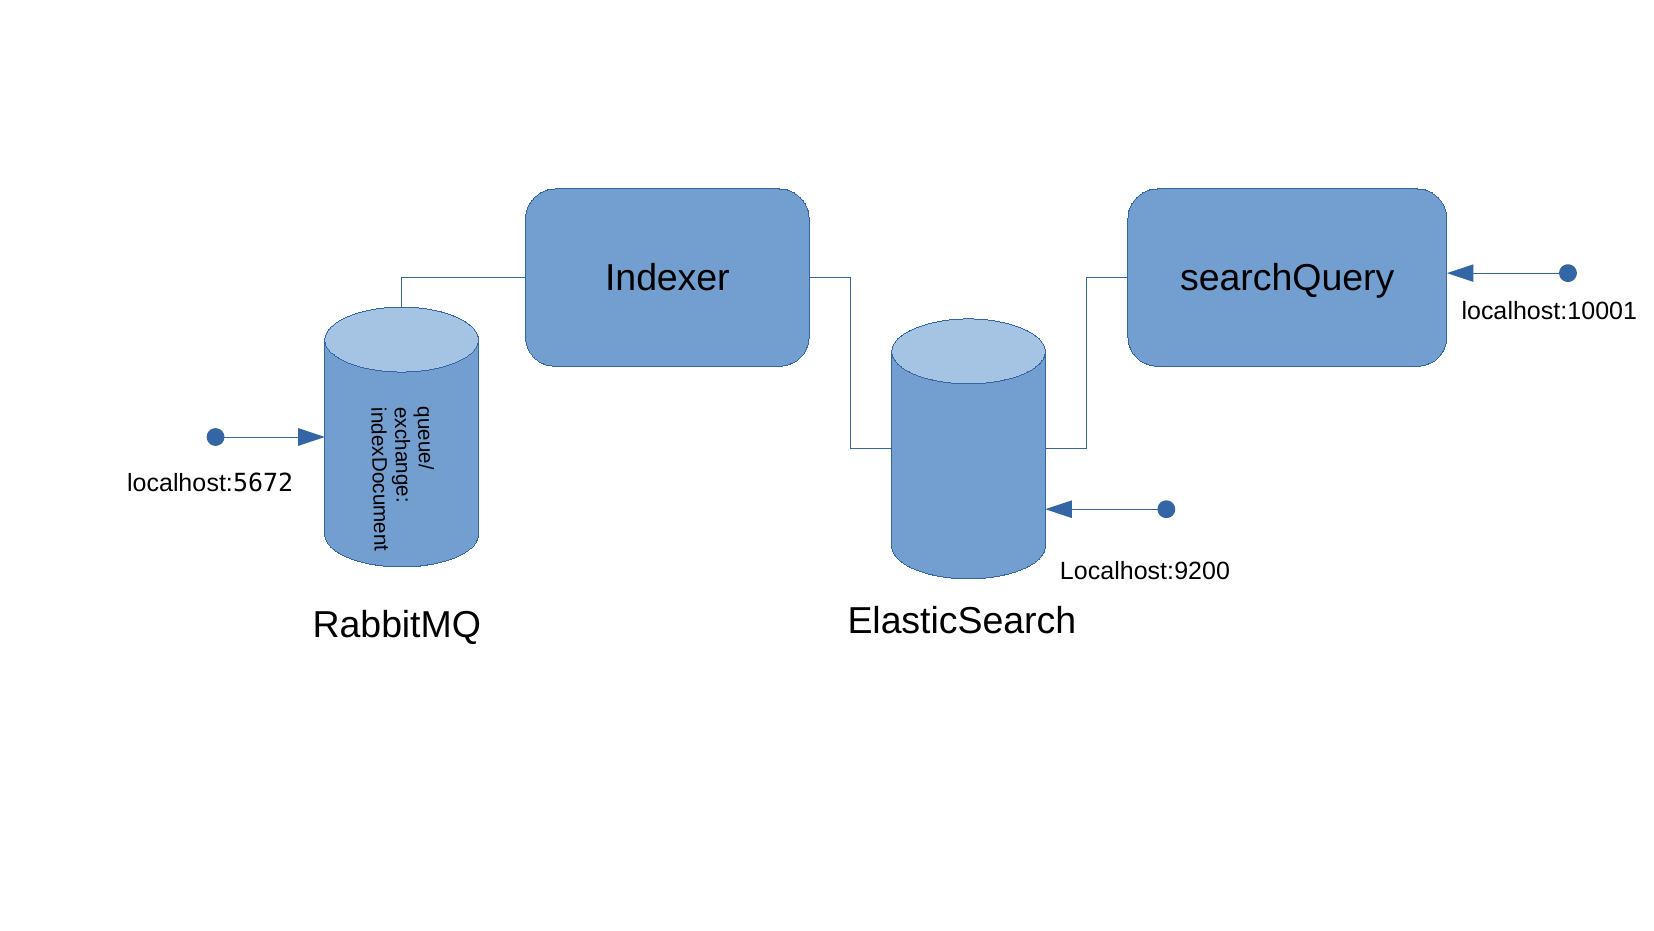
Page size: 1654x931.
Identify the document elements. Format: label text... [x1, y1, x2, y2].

text_box Indexer [525, 188, 810, 367]
text_box ElasticSearch [832, 591, 1092, 649]
text_box localhost:10001 [1446, 289, 1653, 333]
text_box [324, 342, 479, 563]
text_box RabbitMQ [297, 596, 497, 654]
text_box queue/exchange: indexDocument [358, 391, 448, 568]
text_box Localhost:9200 [1045, 549, 1246, 592]
text_box localhost:5672 [112, 460, 308, 505]
text_box searchQuery [1127, 188, 1447, 367]
text_box [891, 354, 1046, 579]
